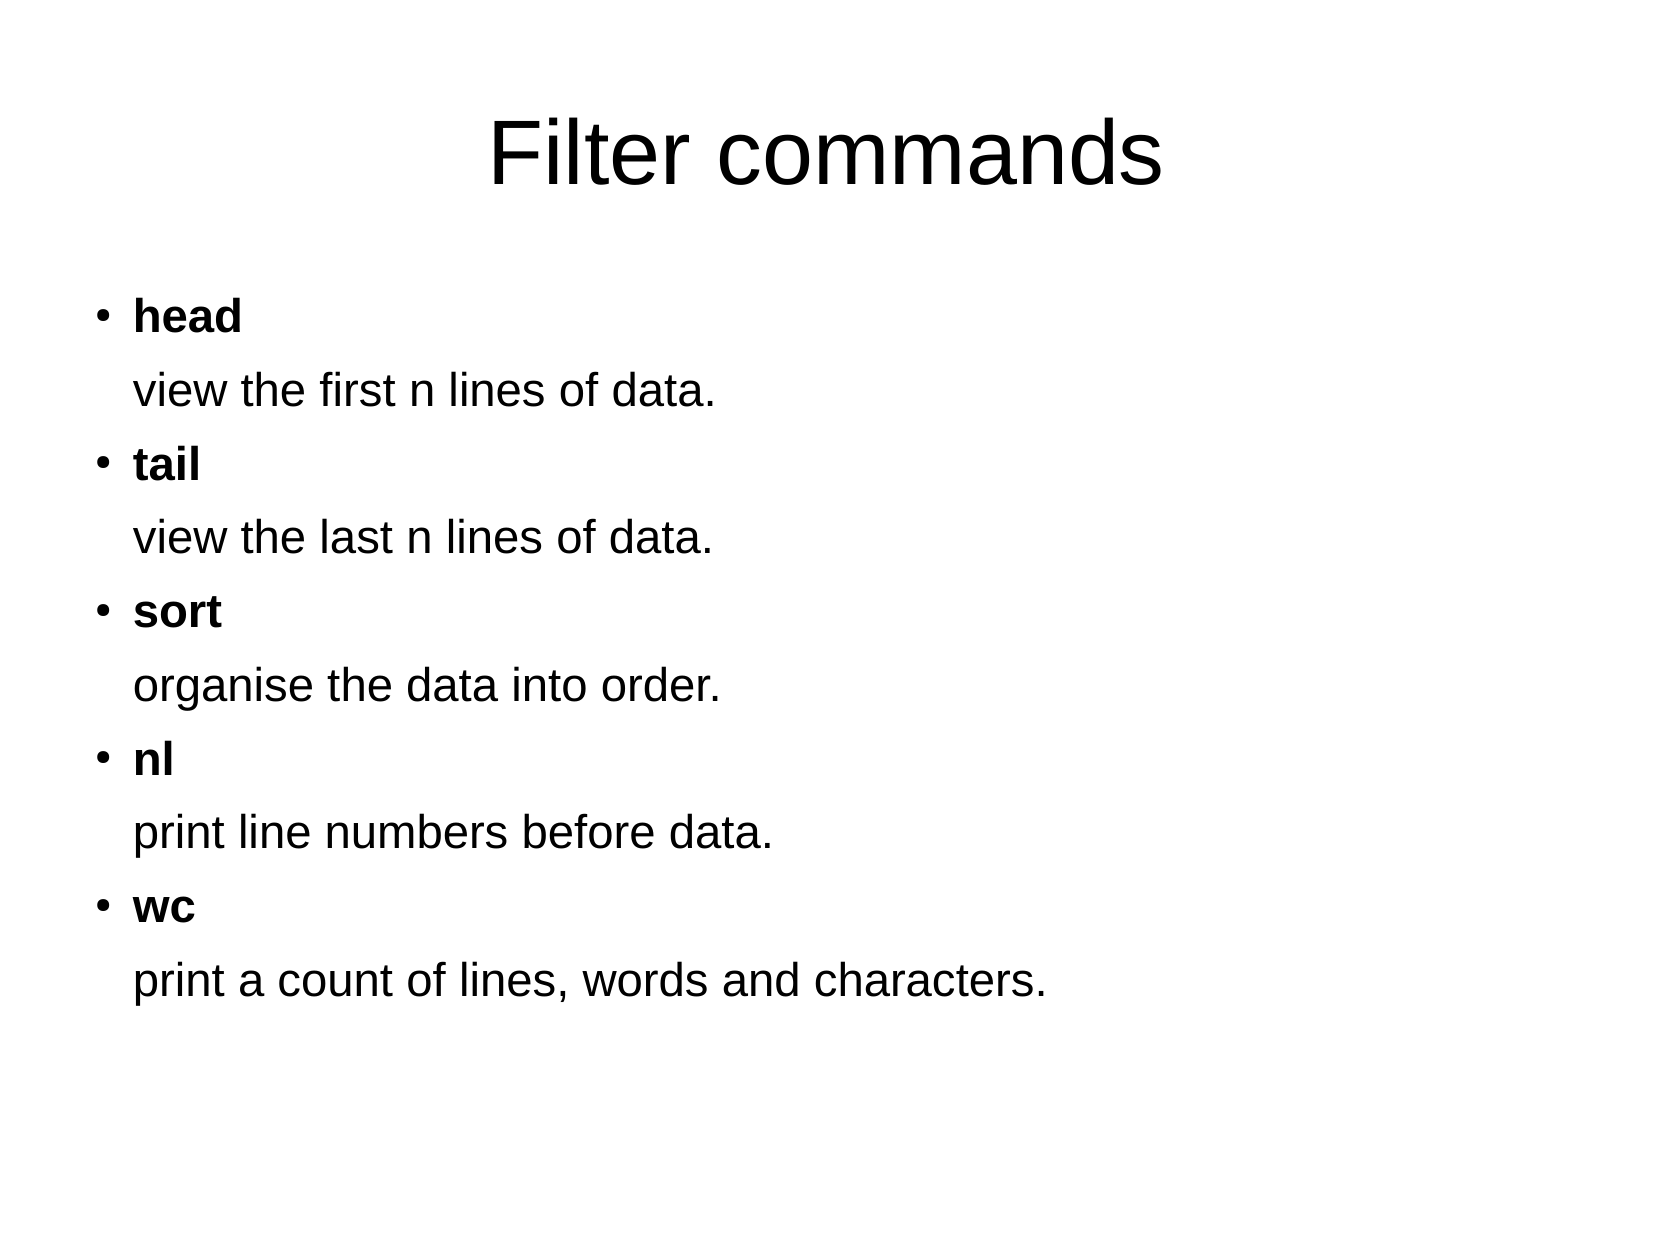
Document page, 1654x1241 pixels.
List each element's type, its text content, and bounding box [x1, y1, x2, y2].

title Filter commands [82, 49, 1571, 257]
list head view the first n lines of data. tail view the last n lines of data. sort organise the data into order. nl print line numbers before data. wc print a count of lines, words and characters. [82, 290, 1571, 1010]
